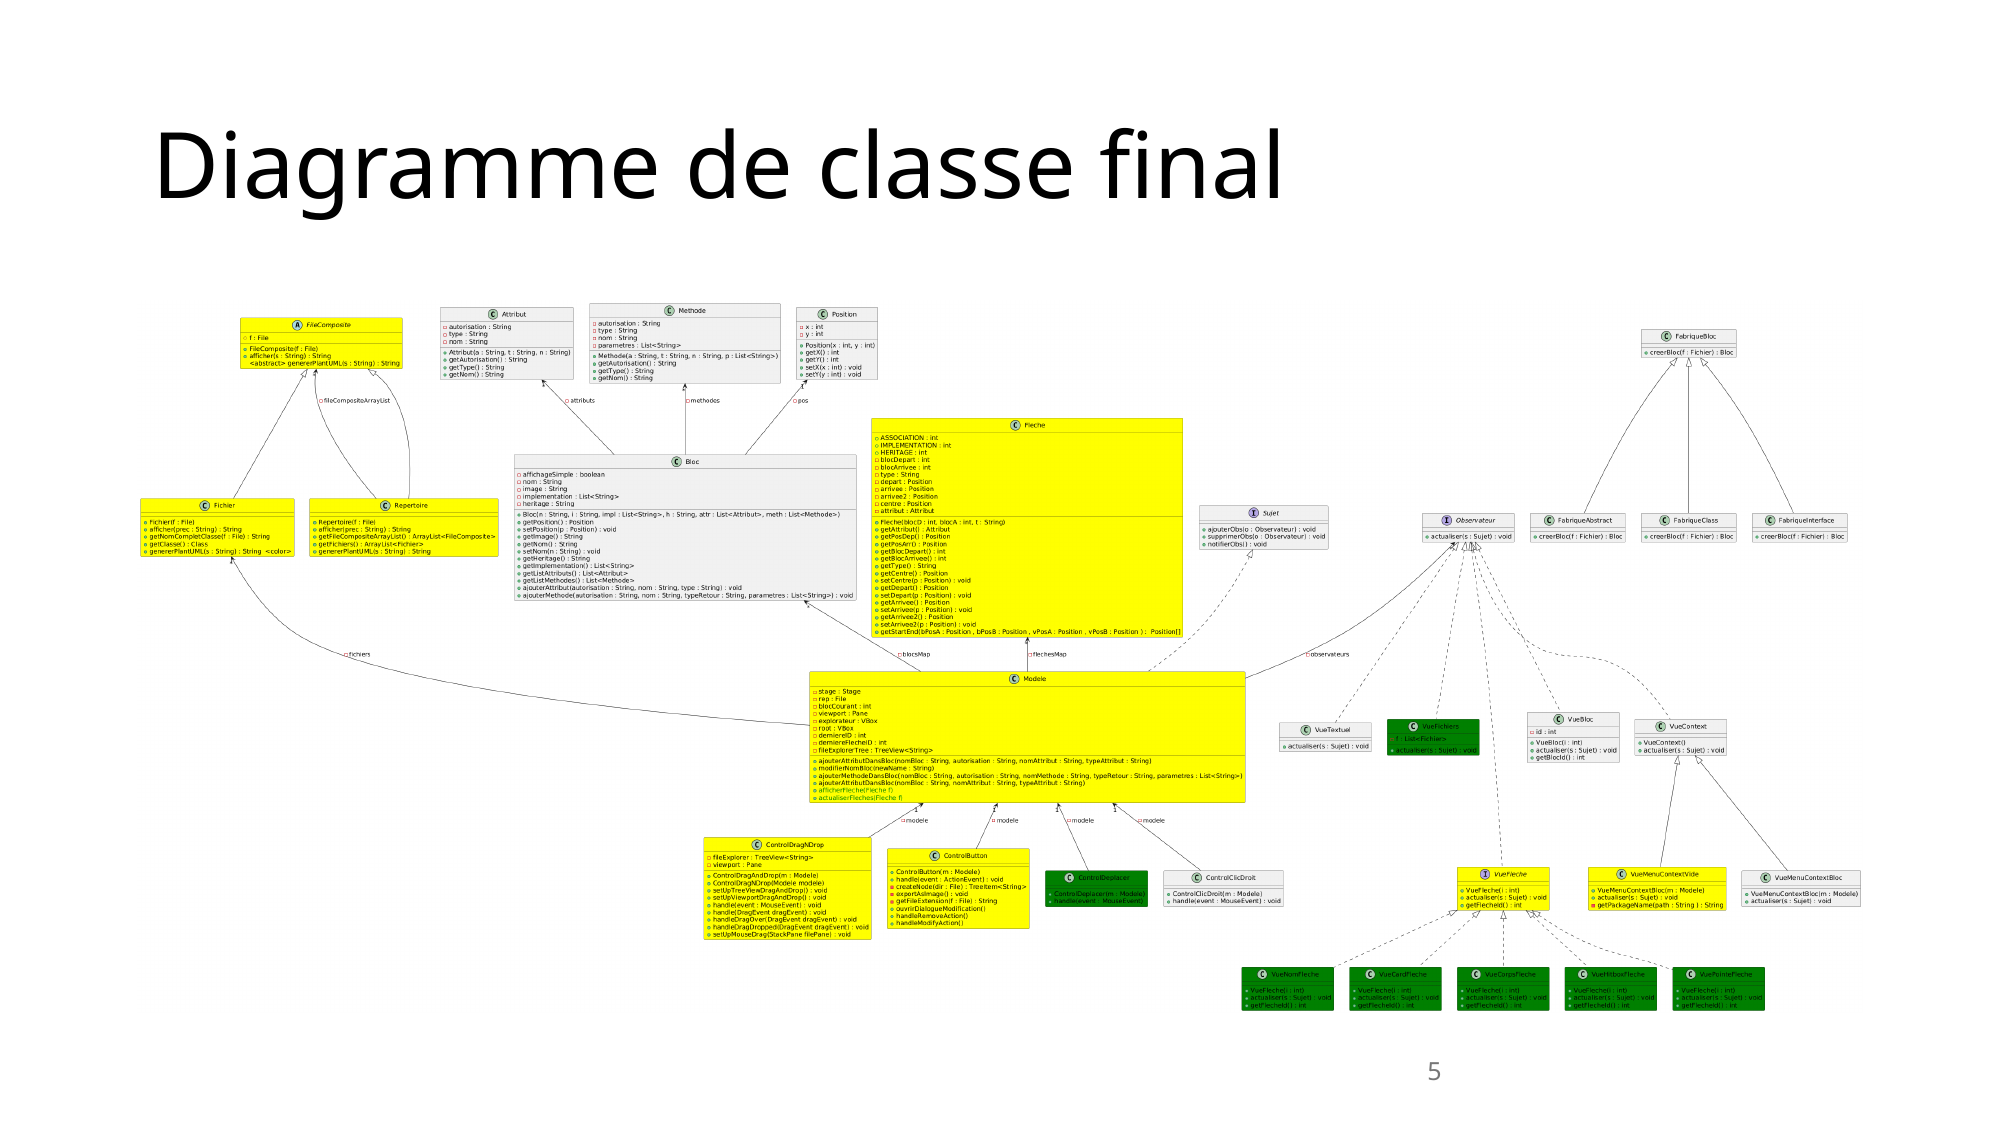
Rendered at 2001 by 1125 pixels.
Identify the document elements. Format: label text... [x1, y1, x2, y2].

picture [137, 300, 1863, 1013]
title Diagramme de classe final [137, 59, 1863, 278]
text_box [1412, 1042, 1863, 1103]
